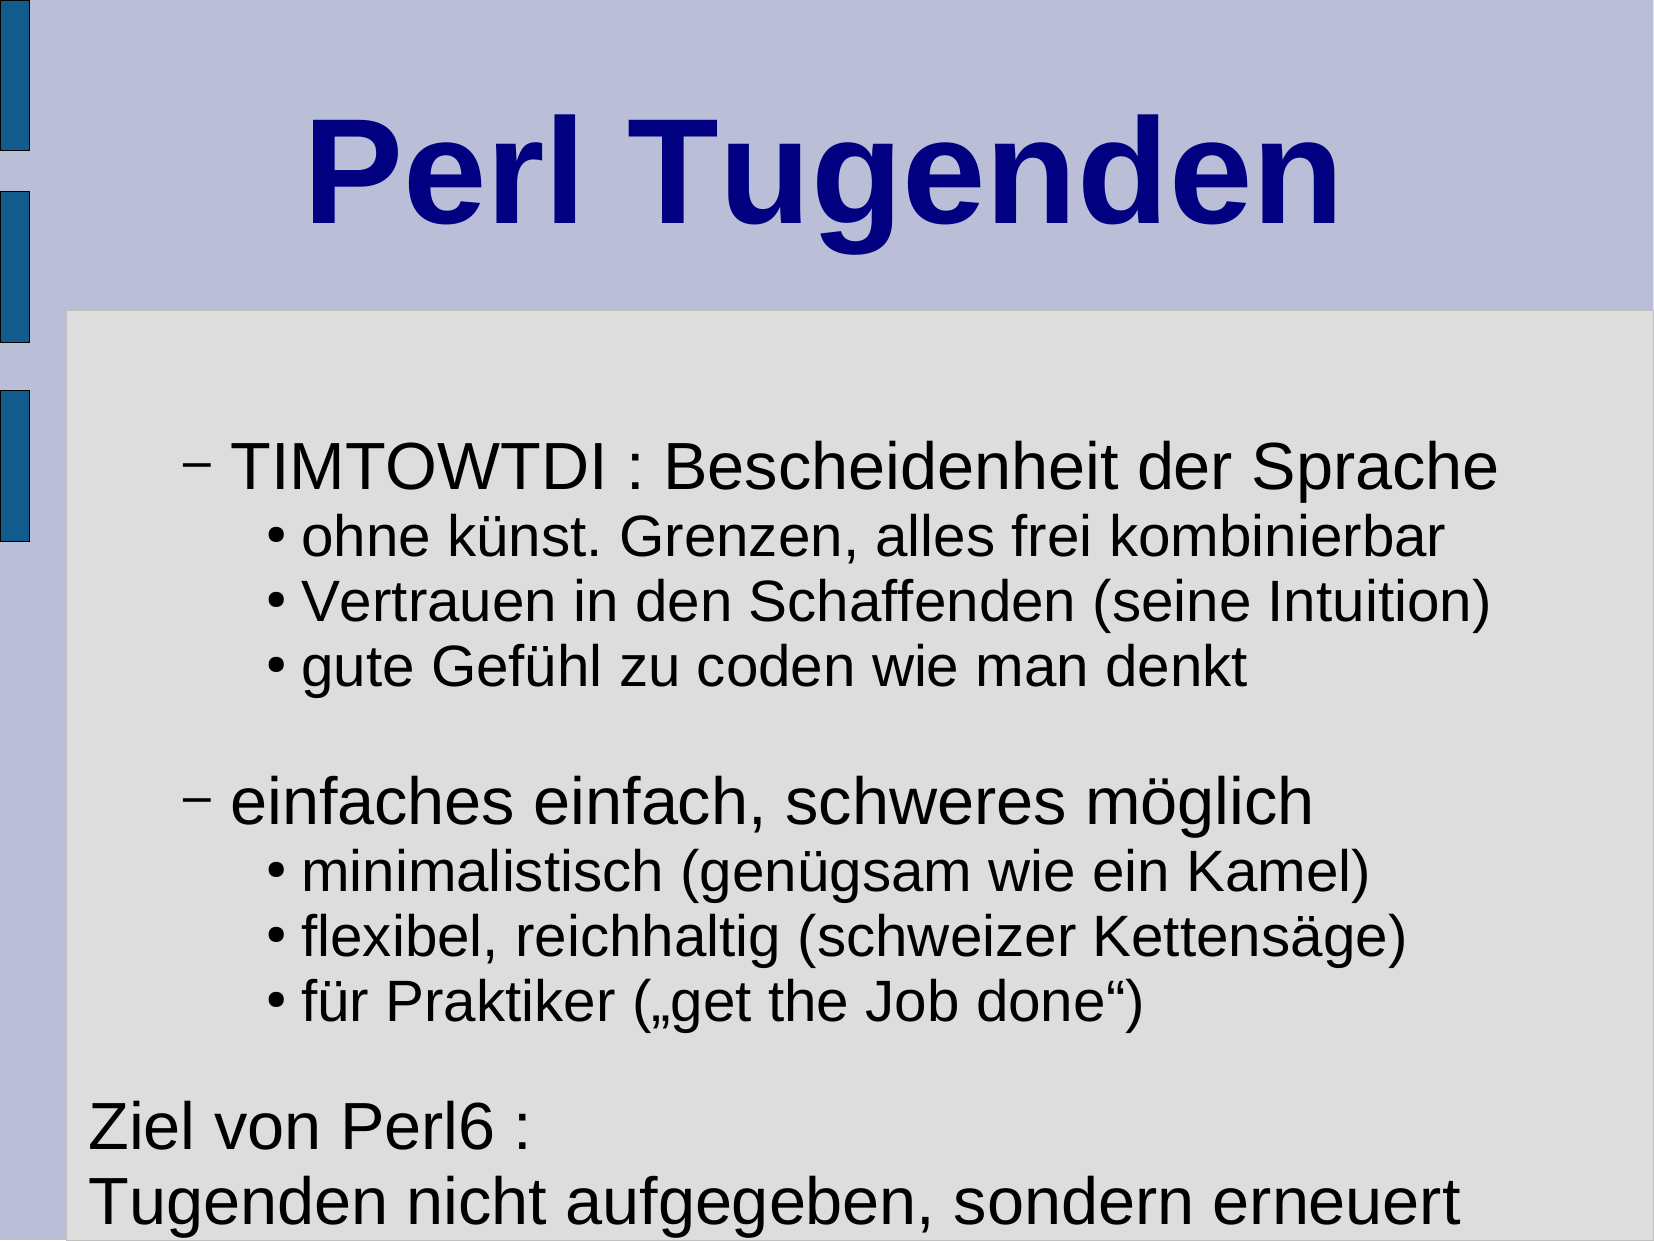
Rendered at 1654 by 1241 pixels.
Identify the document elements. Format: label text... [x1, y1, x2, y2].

title Perl Tugenden [118, 68, 1531, 276]
list TIMTOWTDI : Bescheidenheit der Sprache ohne künst. Grenzen, alles frei kombinierbar Vertrauen in den Schaffenden (seine Intuition) gute Gefühl zu coden wie man denkt einfaches einfach, schweres möglich minimalistisch (genügsam wie ein Kamel) flexibel, reichhaltig (schweizer Kettensäge) für Praktiker („get the Job done“) Ziel von Perl6 : Tugenden nicht aufgegeben, sondern erneuert [88, 354, 1536, 1238]
